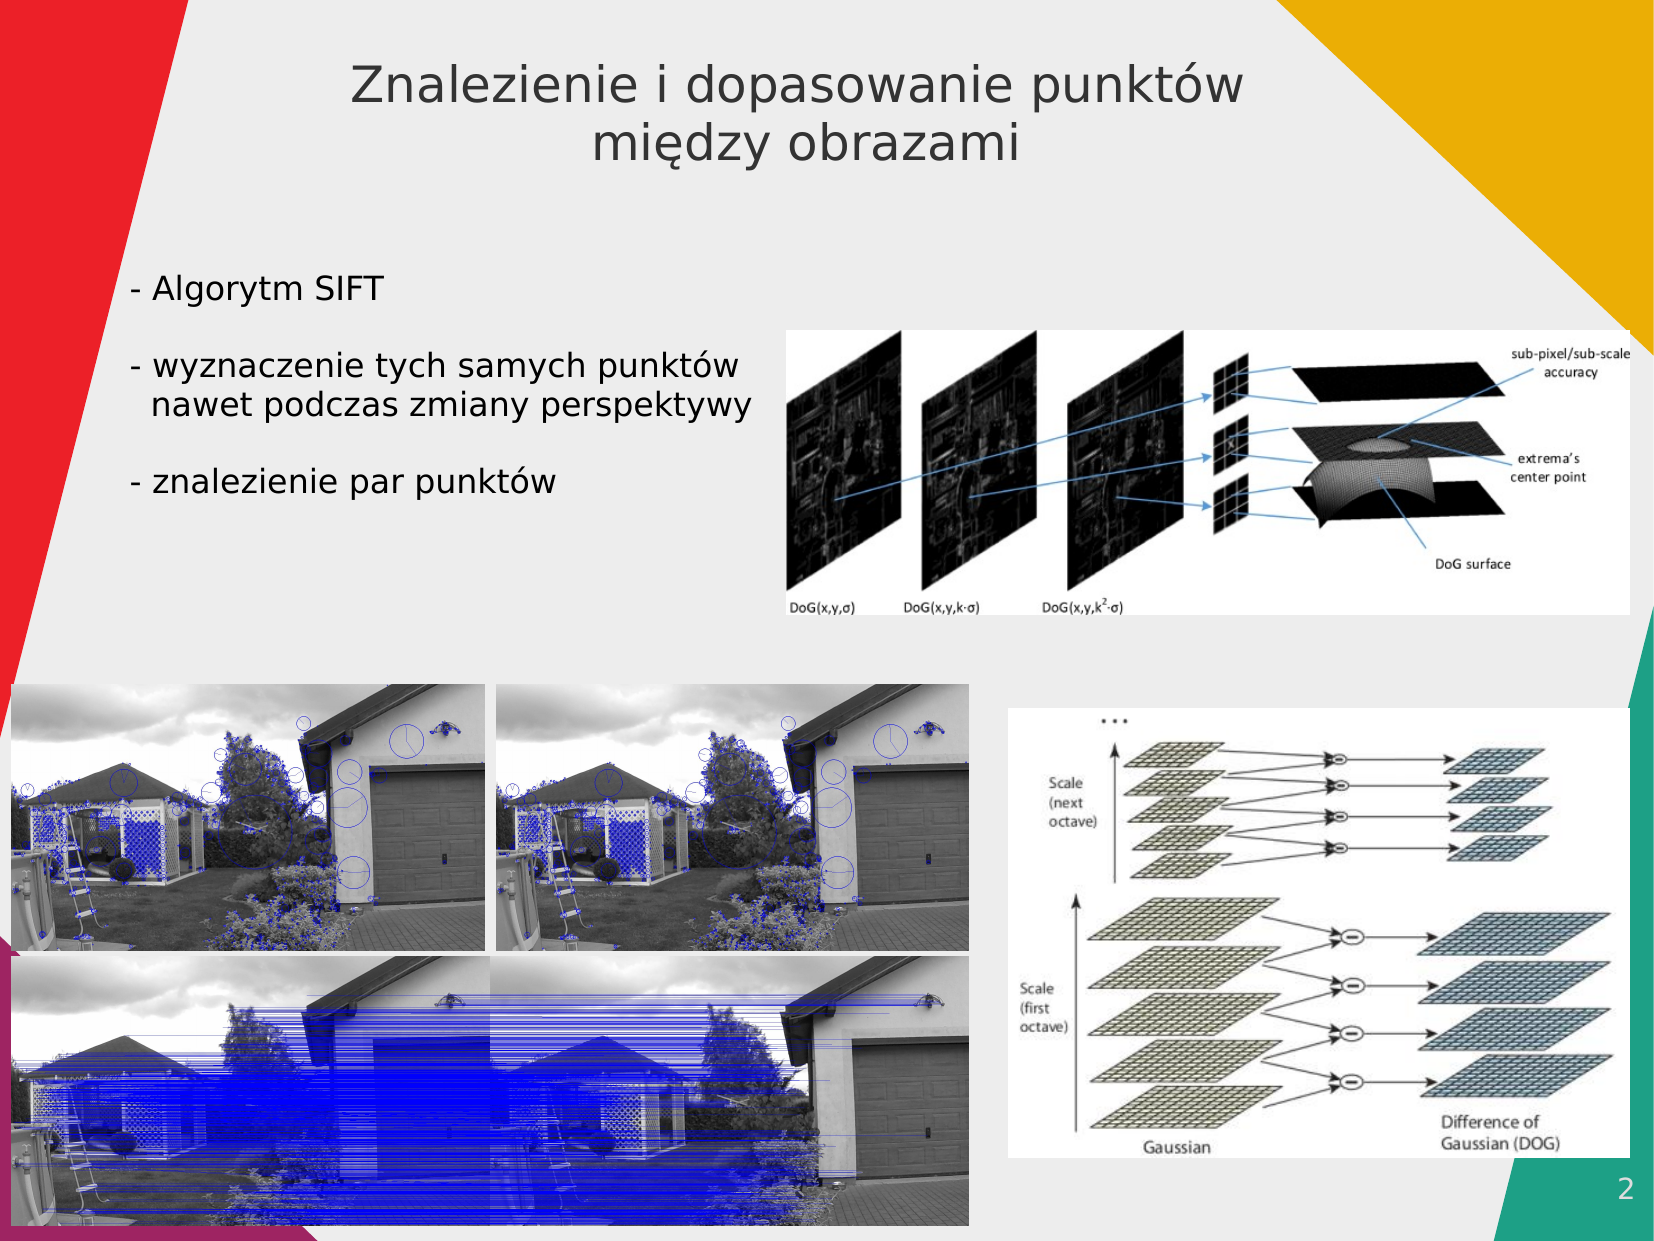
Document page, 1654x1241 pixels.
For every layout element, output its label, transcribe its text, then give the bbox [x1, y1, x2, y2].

picture [11, 956, 969, 1226]
text_box - Algorytm SIFT - wyznaczenie tych samych punktów nawet podczas zmiany perspektywy - znalezienie par punktów [114, 262, 849, 509]
picture [11, 684, 485, 951]
picture [786, 330, 1630, 615]
picture [1008, 708, 1630, 1158]
title Znalezienie i dopasowanie punktów między obrazami [94, 15, 1519, 213]
picture [496, 684, 969, 951]
